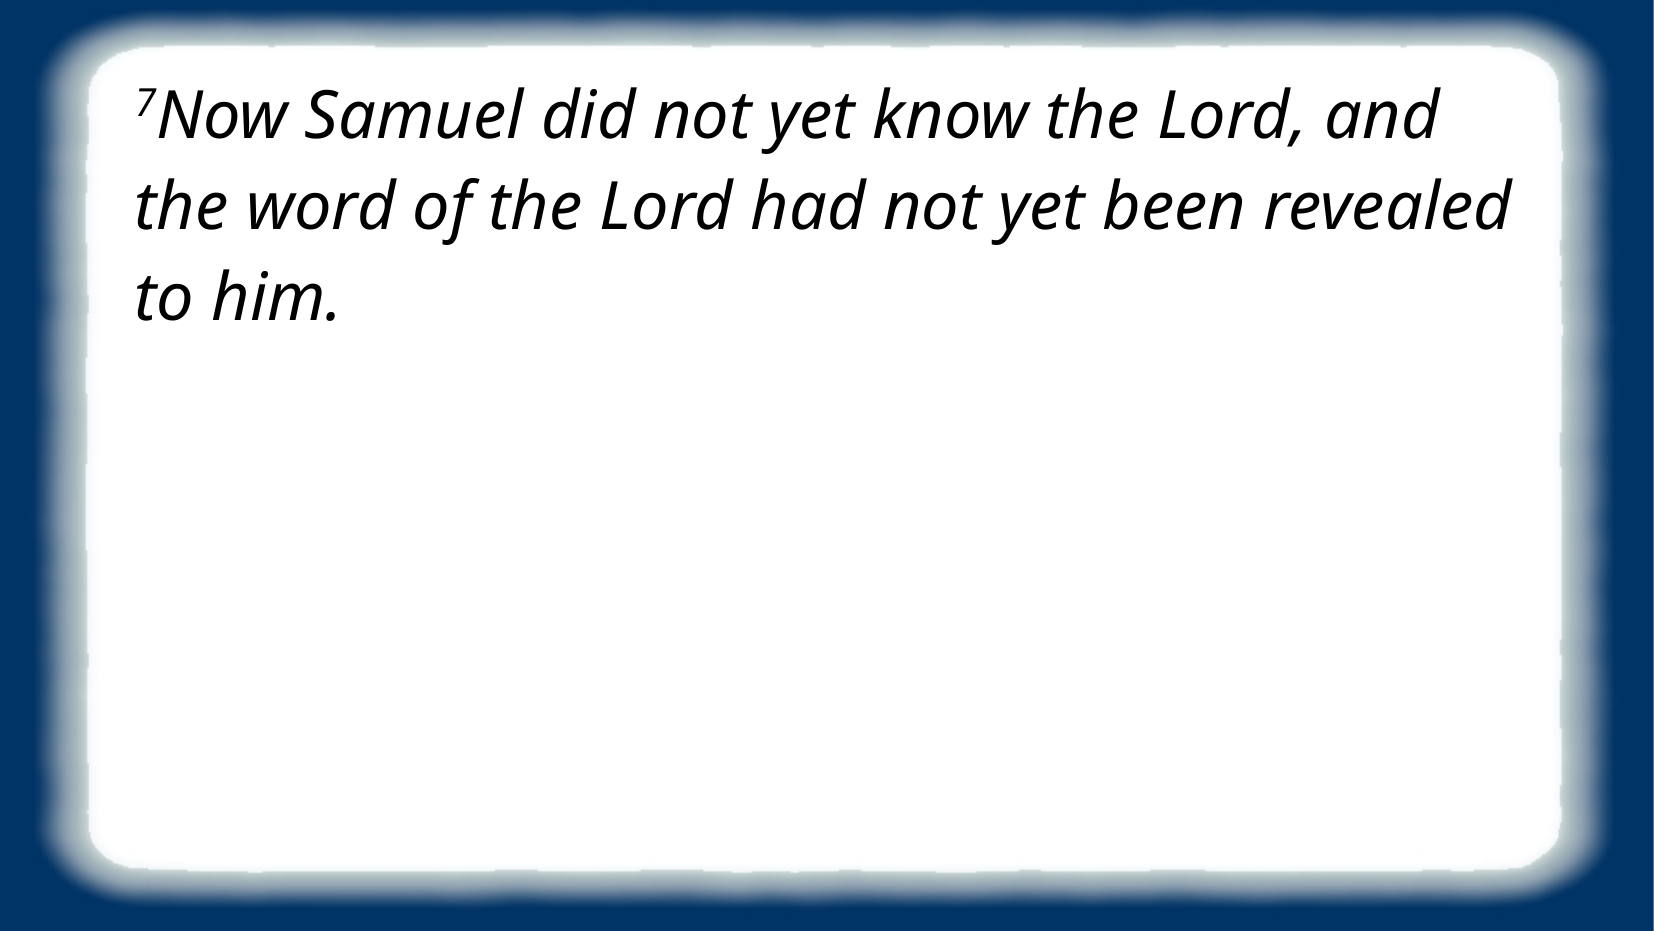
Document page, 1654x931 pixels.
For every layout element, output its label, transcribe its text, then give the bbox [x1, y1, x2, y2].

picture [0, 0, 1654, 931]
text_box 7Now Samuel did not yet know the Lord, and the word of the Lord had not yet been revealed to him. [120, 60, 1531, 342]
